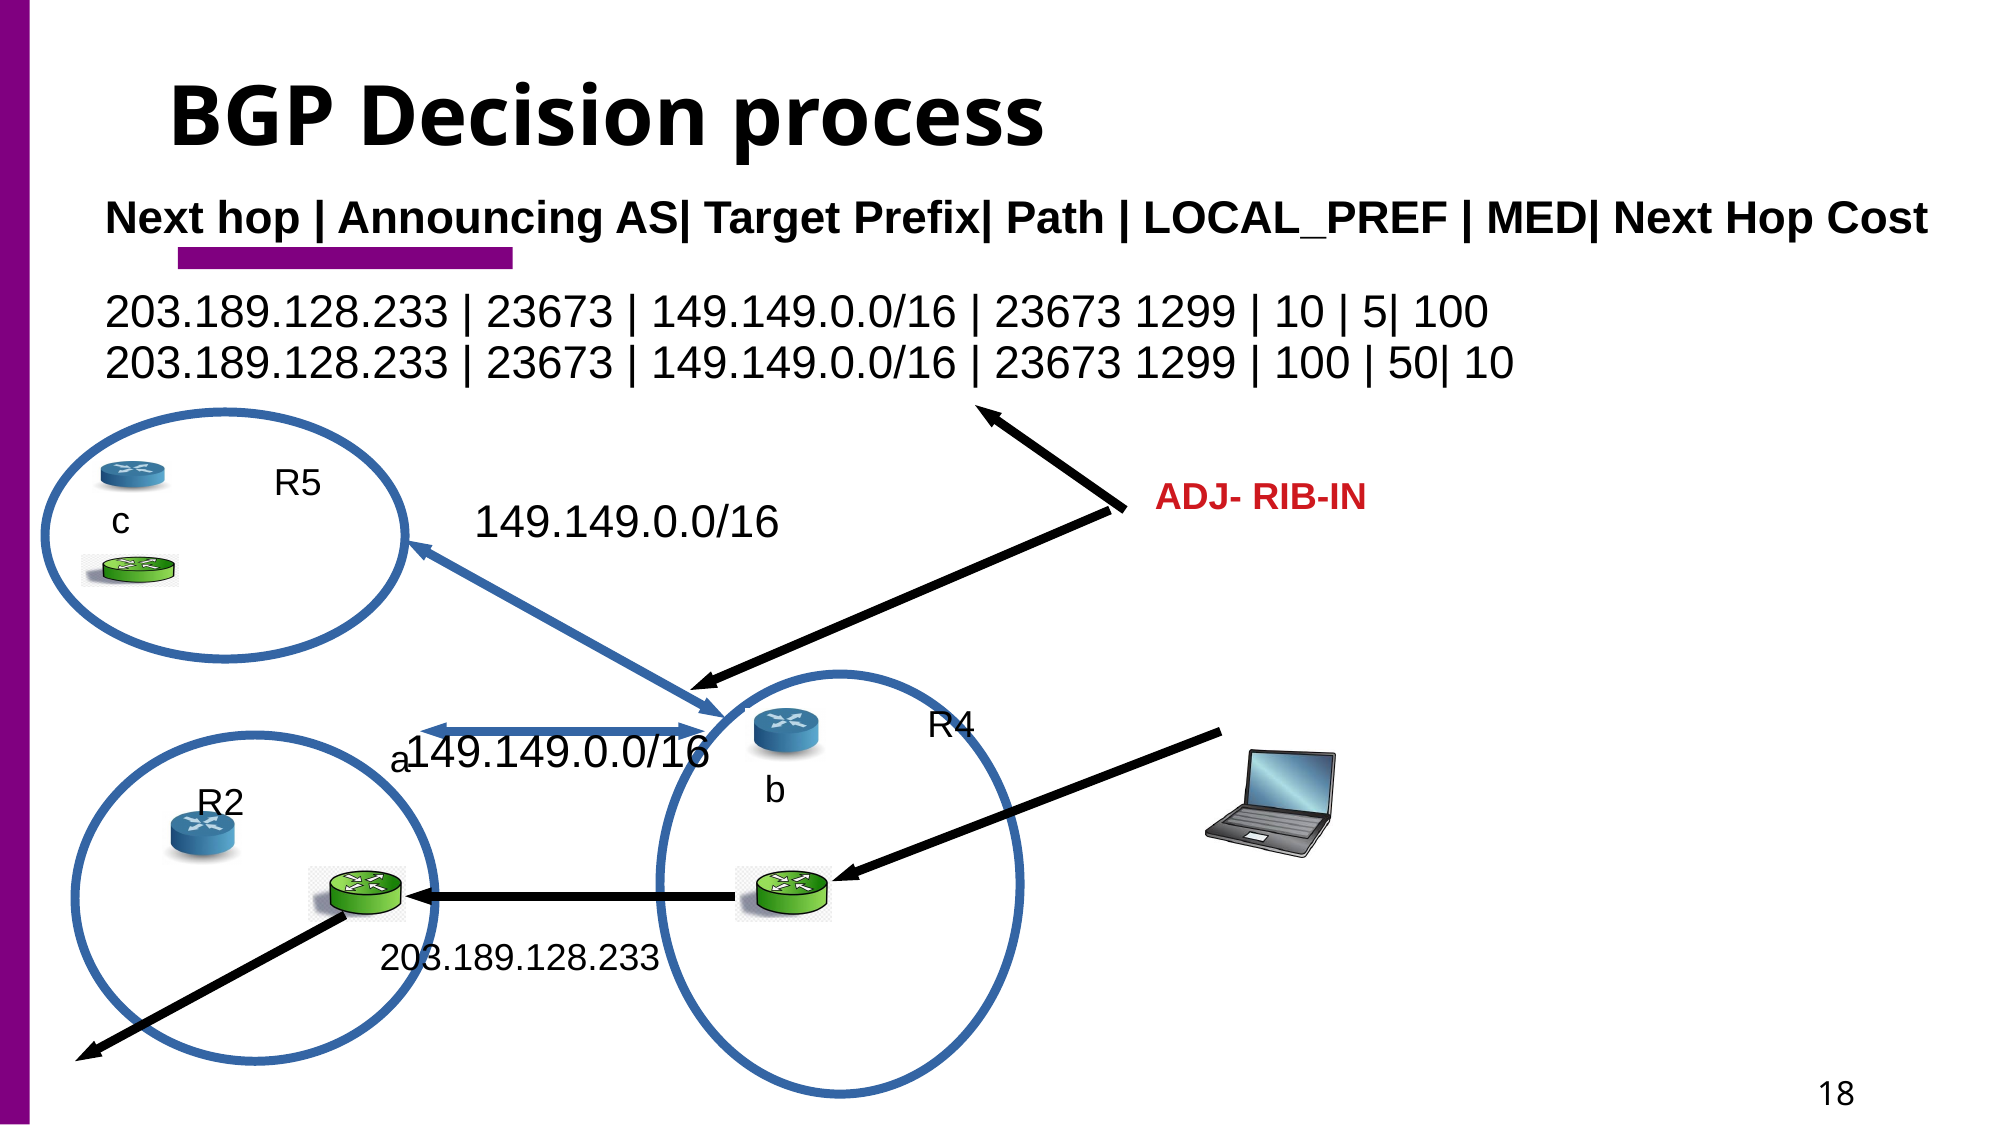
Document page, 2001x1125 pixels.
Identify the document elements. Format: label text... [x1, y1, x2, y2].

text_box c [96, 493, 147, 550]
picture [92, 461, 172, 493]
picture [308, 866, 406, 922]
picture [1205, 749, 1336, 858]
text_box Next hop | Announcing AS| Target Prefix| Path | LOCAL_PREF | MED| Next Hop Cost 203.189.128.233 | 23673 | 149.149.0.0/16 | 23673 1299 | 10 | 5| 100 203.189.128.233 | 23673 | 149.149.0.0/16 | 23673 1299 | 100 | 50| 10 [90, 184, 2000, 405]
picture [745, 708, 826, 762]
text_box R2 [181, 774, 260, 847]
text_box b [750, 762, 801, 819]
picture [81, 554, 179, 587]
text_box 149.149.0.0/16 [390, 718, 726, 785]
title BGP Decision process [116, 39, 1591, 184]
text_box 149.149.0.0/16 [459, 488, 796, 555]
picture [162, 811, 242, 865]
text_box 203.189.128.233 [364, 929, 676, 987]
picture [735, 866, 832, 922]
text_box R4 [912, 696, 991, 754]
text_box ADJ- RIB-IN [1140, 468, 1382, 526]
text_box a [375, 731, 426, 789]
text_box R5 [259, 454, 337, 512]
